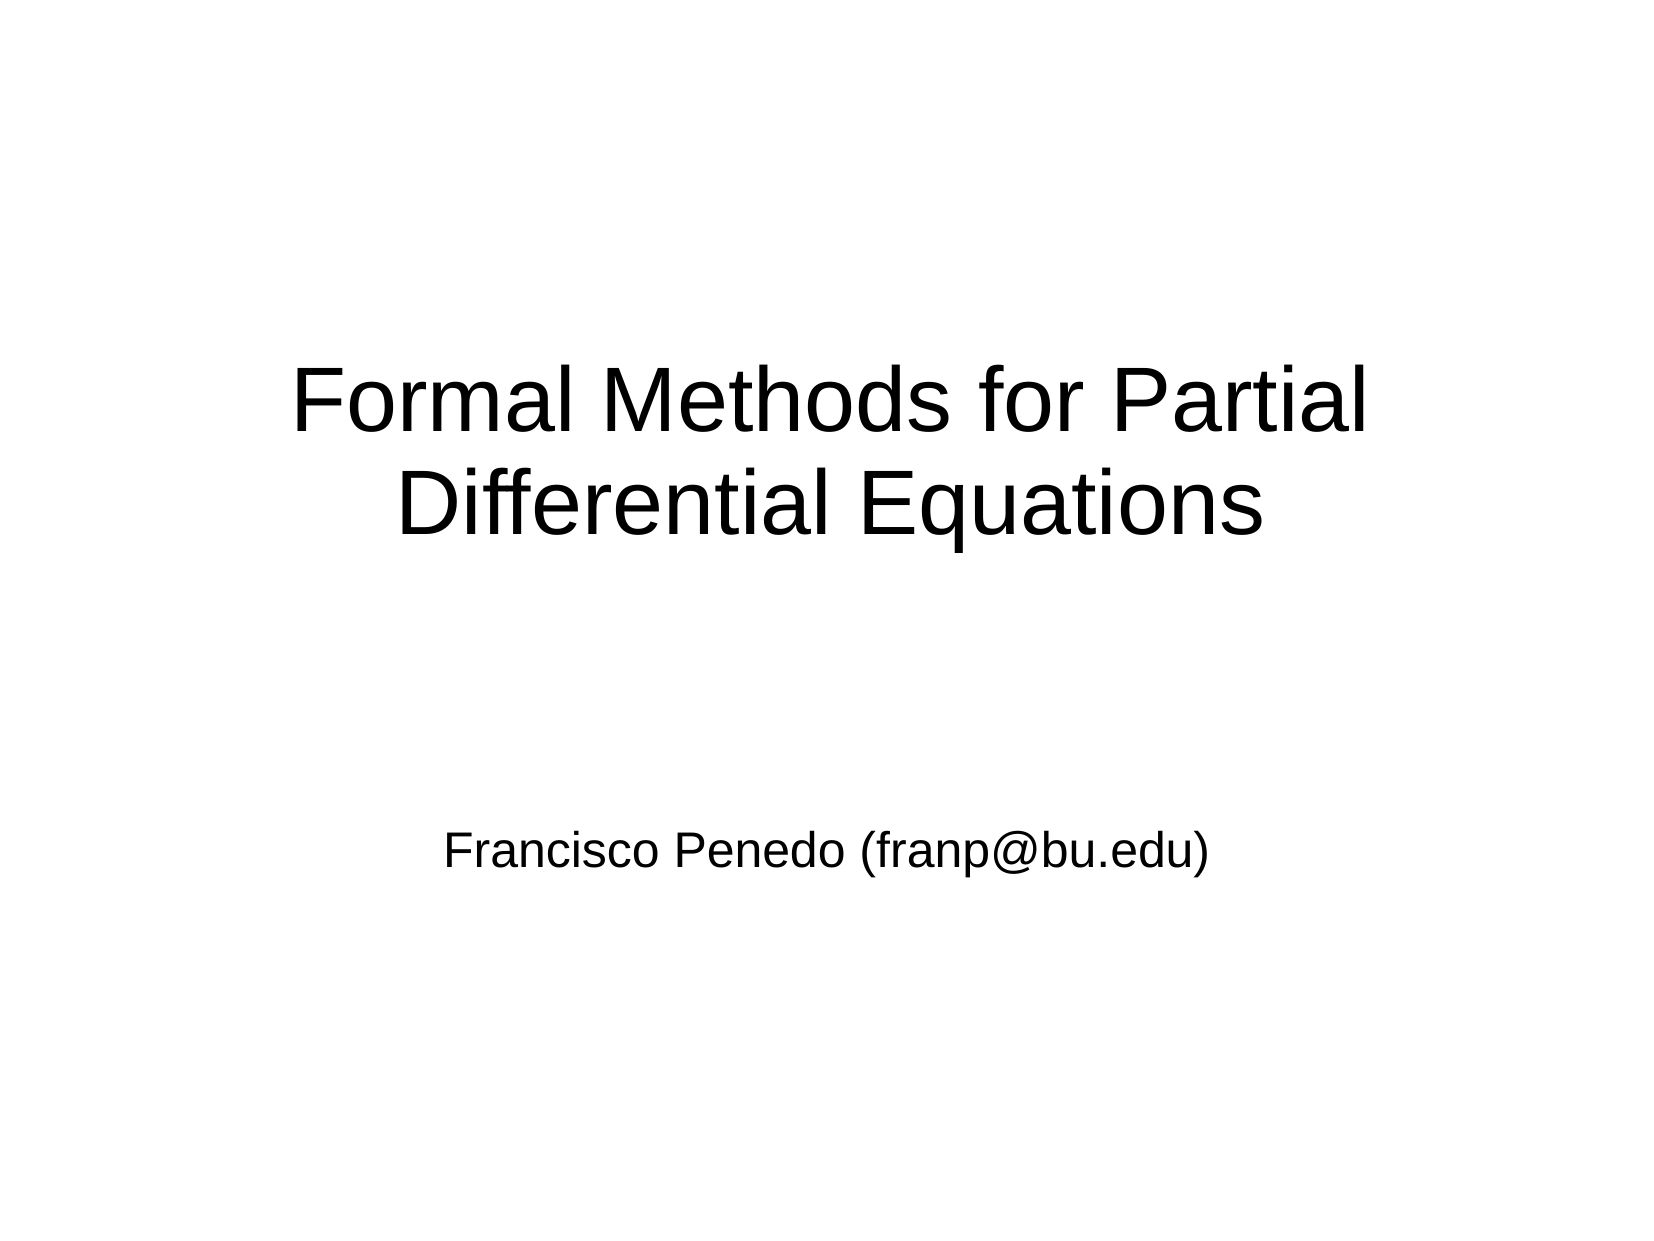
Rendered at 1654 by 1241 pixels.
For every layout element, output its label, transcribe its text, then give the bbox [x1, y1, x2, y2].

title Formal Methods for Partial Differential Equations [86, 347, 1576, 556]
subtitle Francisco Penedo (franp@bu.edu) [82, 690, 1571, 1010]
